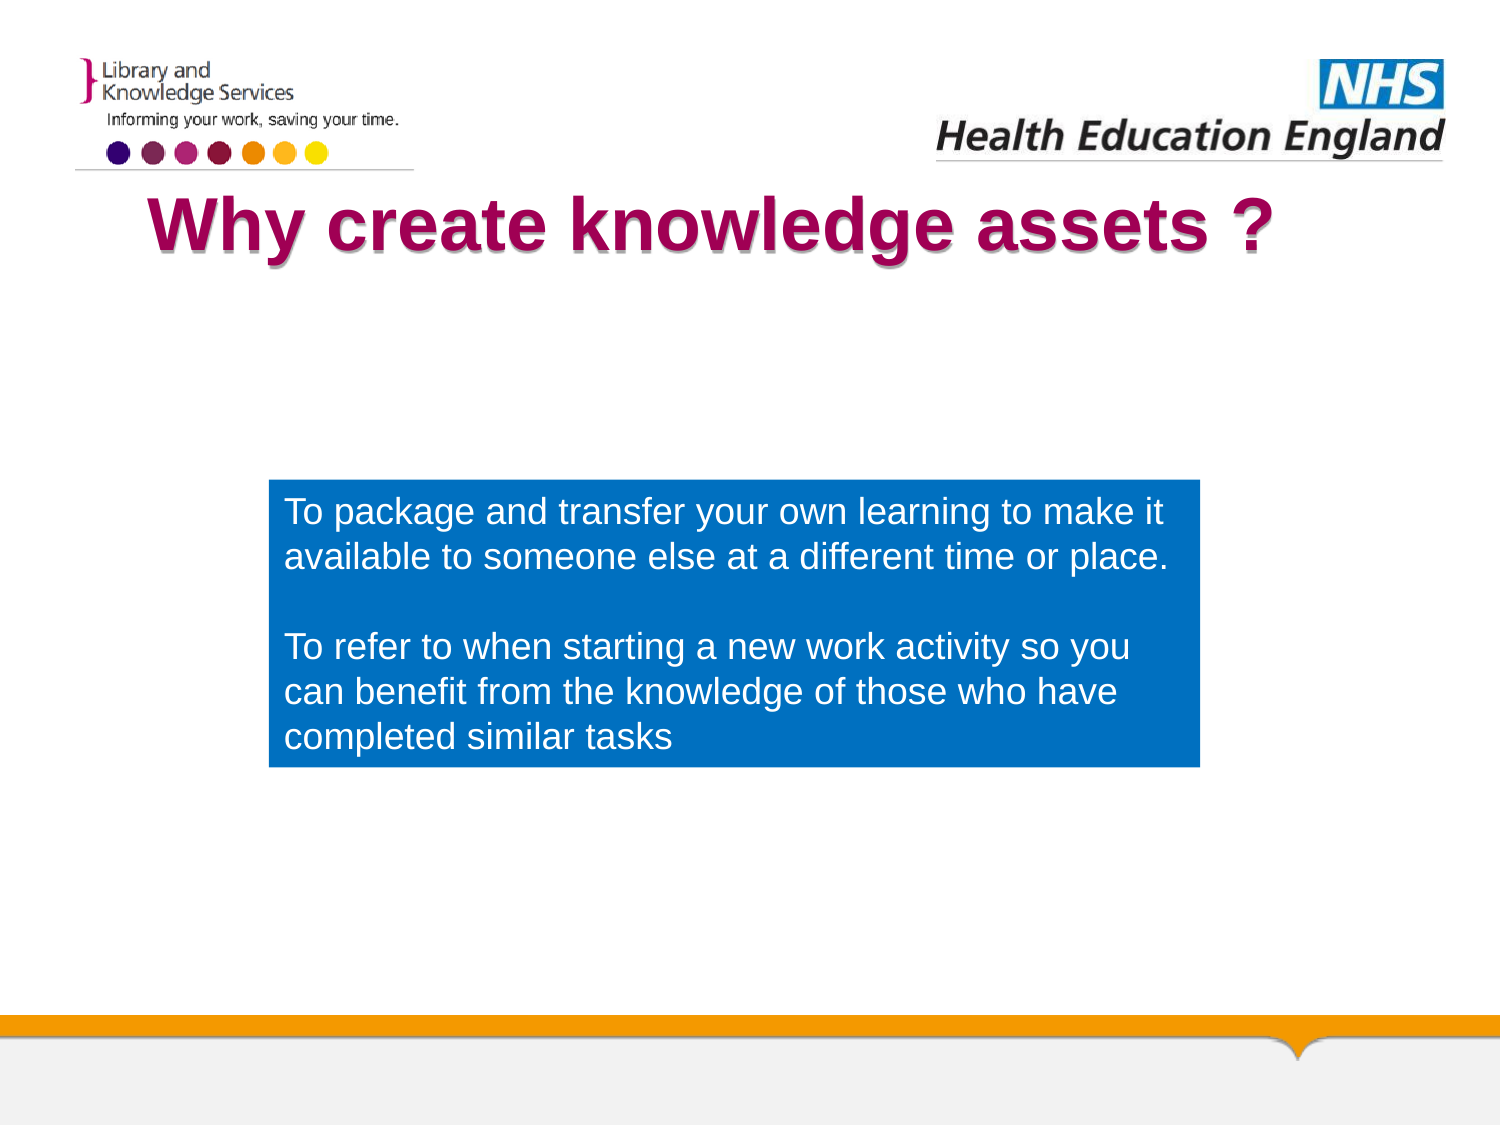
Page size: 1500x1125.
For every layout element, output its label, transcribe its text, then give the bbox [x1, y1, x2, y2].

picture [75, 54, 416, 169]
title Why create knowledge assets ? [75, 232, 1432, 344]
text_box To package and transfer your own learning to make it available to someone else at a different time or place. To refer to when starting a new work activity so you can benefit from the knowledge of those who have completed similar tasks [268, 479, 1201, 768]
